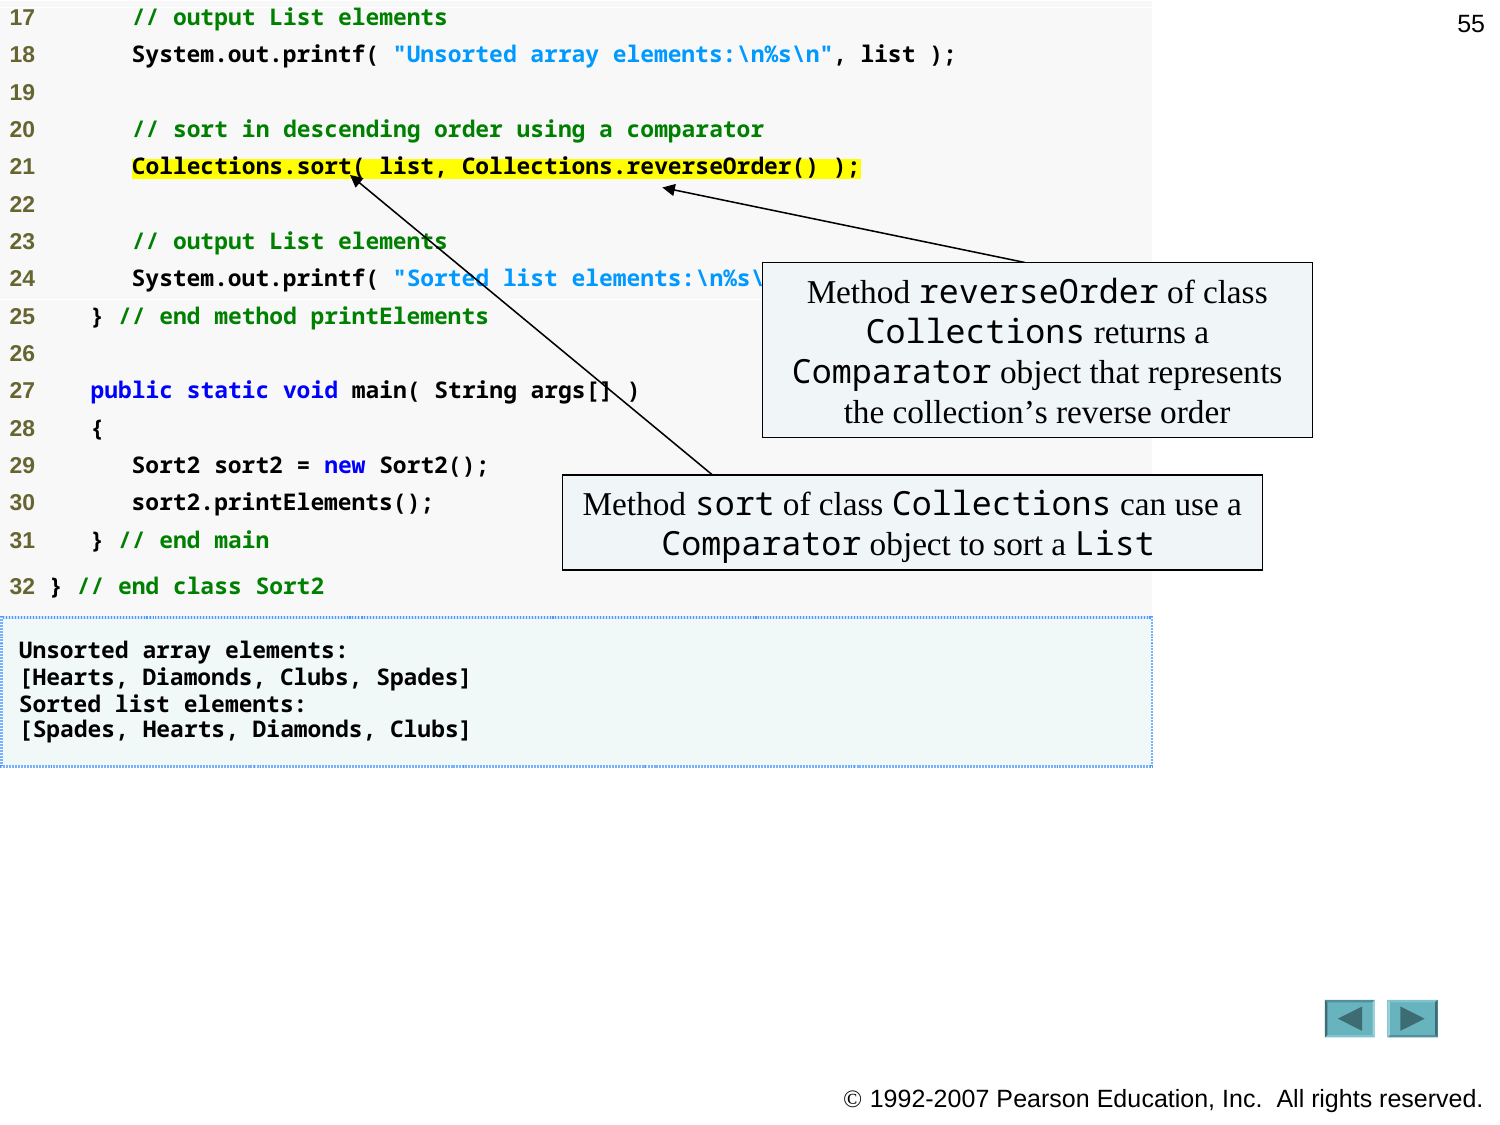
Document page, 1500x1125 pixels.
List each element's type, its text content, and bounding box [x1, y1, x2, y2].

text_box Method sort of class Collections can use a Comparator object to sort a List [562, 474, 1263, 571]
text_box Method reverseOrder of class Collections returns a Comparator object that represents the collection’s reverse order [762, 262, 1313, 438]
text_box <number> [1149, 0, 1500, 79]
chart [0, 1, 1155, 797]
